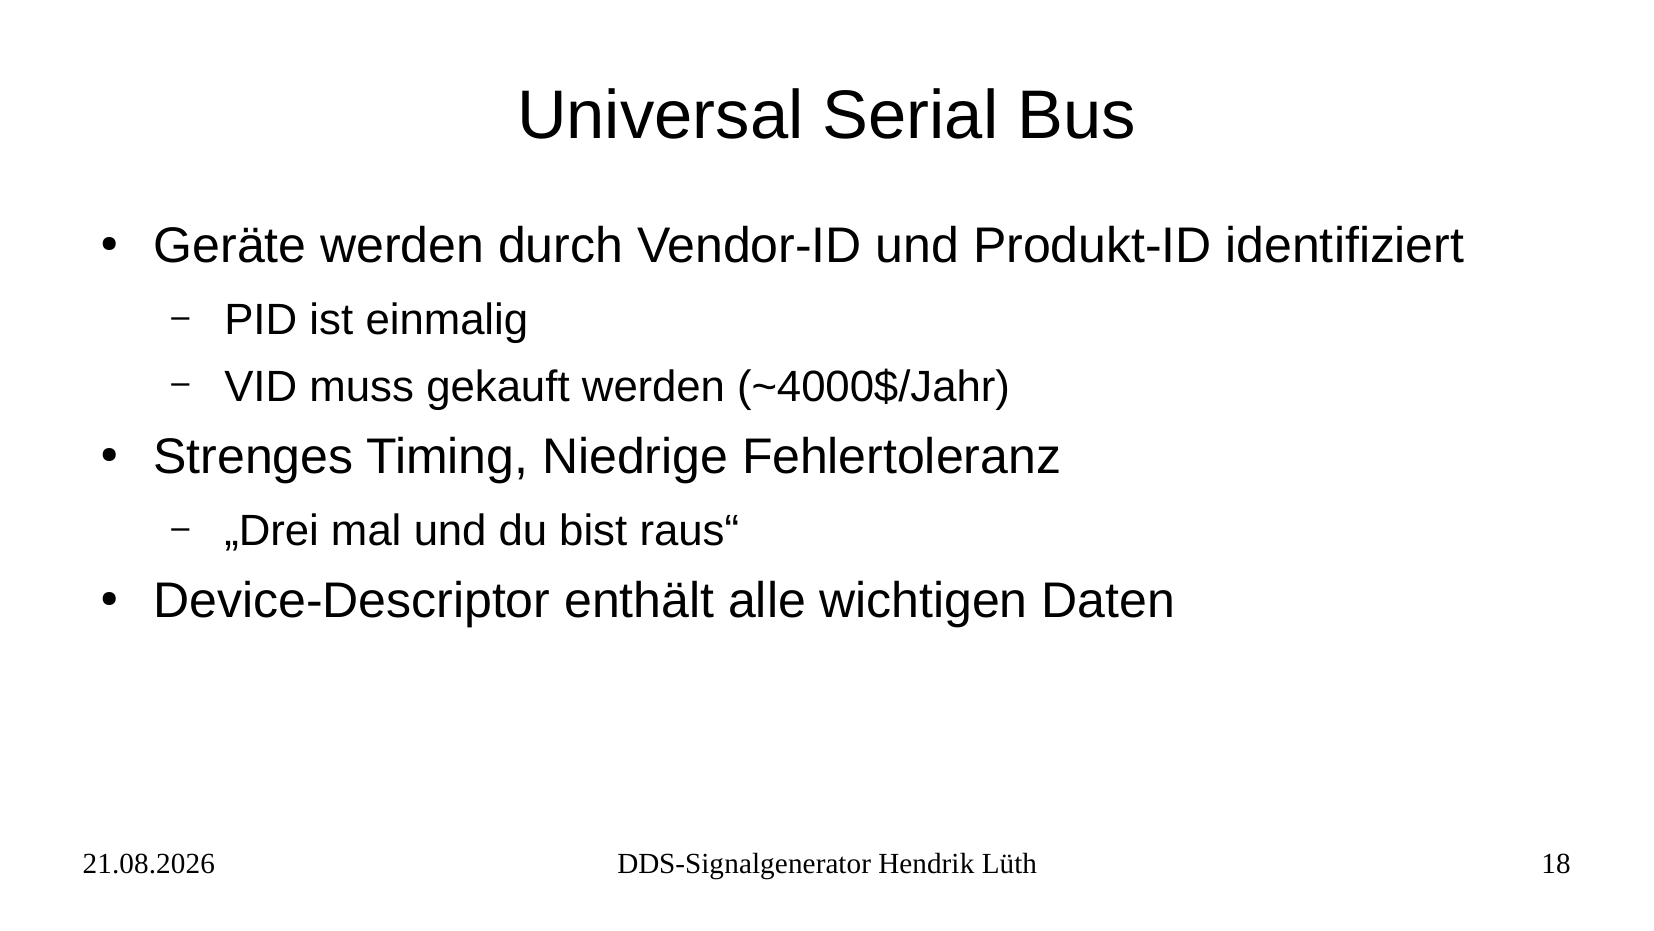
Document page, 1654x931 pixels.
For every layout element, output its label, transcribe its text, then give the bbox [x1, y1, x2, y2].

list Geräte werden durch Vendor-ID und Produkt-ID identifiziert PID ist einmalig VID muss gekauft werden (~4000$/Jahr) Strenges Timing, Niedrige Fehlertoleranz „Drei mal und du bist raus“ Device-Descriptor enthält alle wichtigen Daten [82, 217, 1571, 757]
title Universal Serial Bus [82, 36, 1571, 193]
